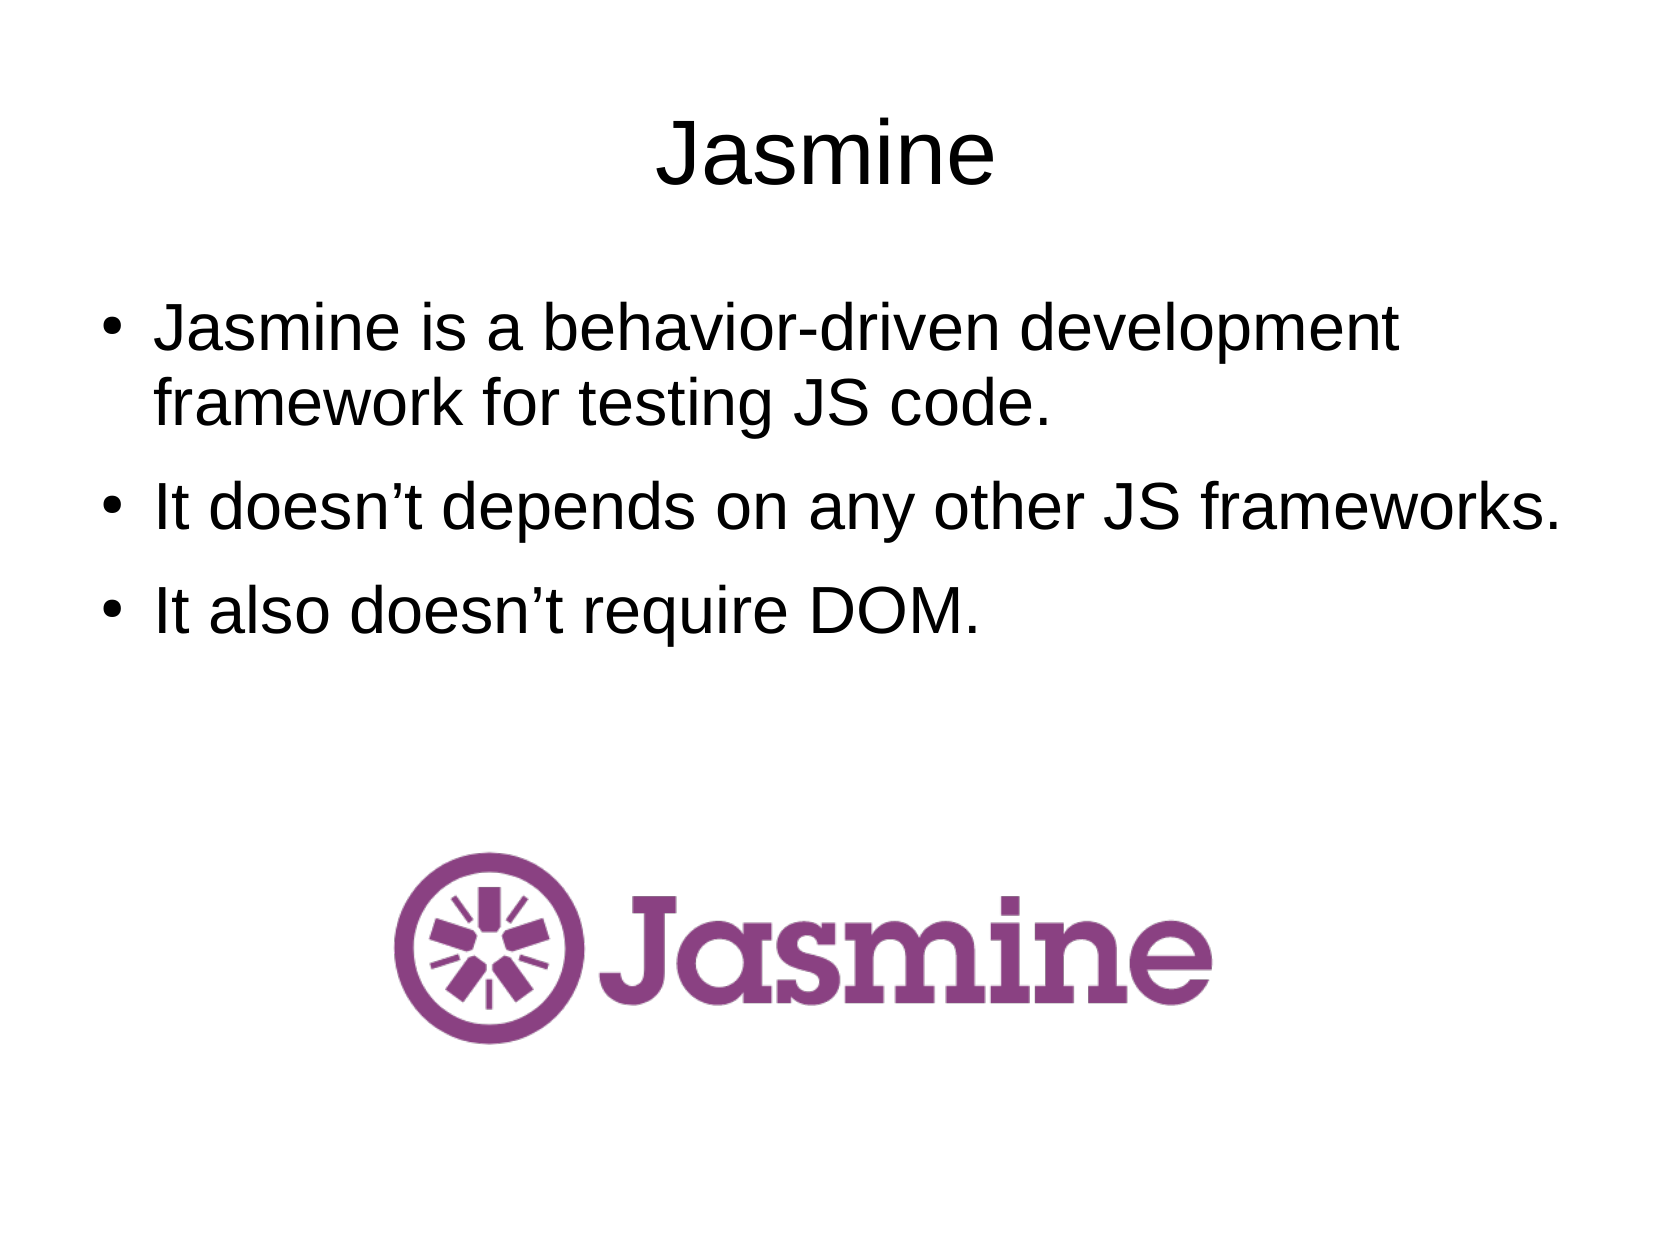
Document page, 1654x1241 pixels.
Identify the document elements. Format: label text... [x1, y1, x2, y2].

picture [370, 826, 1256, 1071]
title Jasmine [82, 49, 1571, 257]
list Jasmine is a behavior-driven development framework for testing JS code. It doesn’t depends on any other JS frameworks. It also doesn’t require DOM. [82, 290, 1571, 1010]
